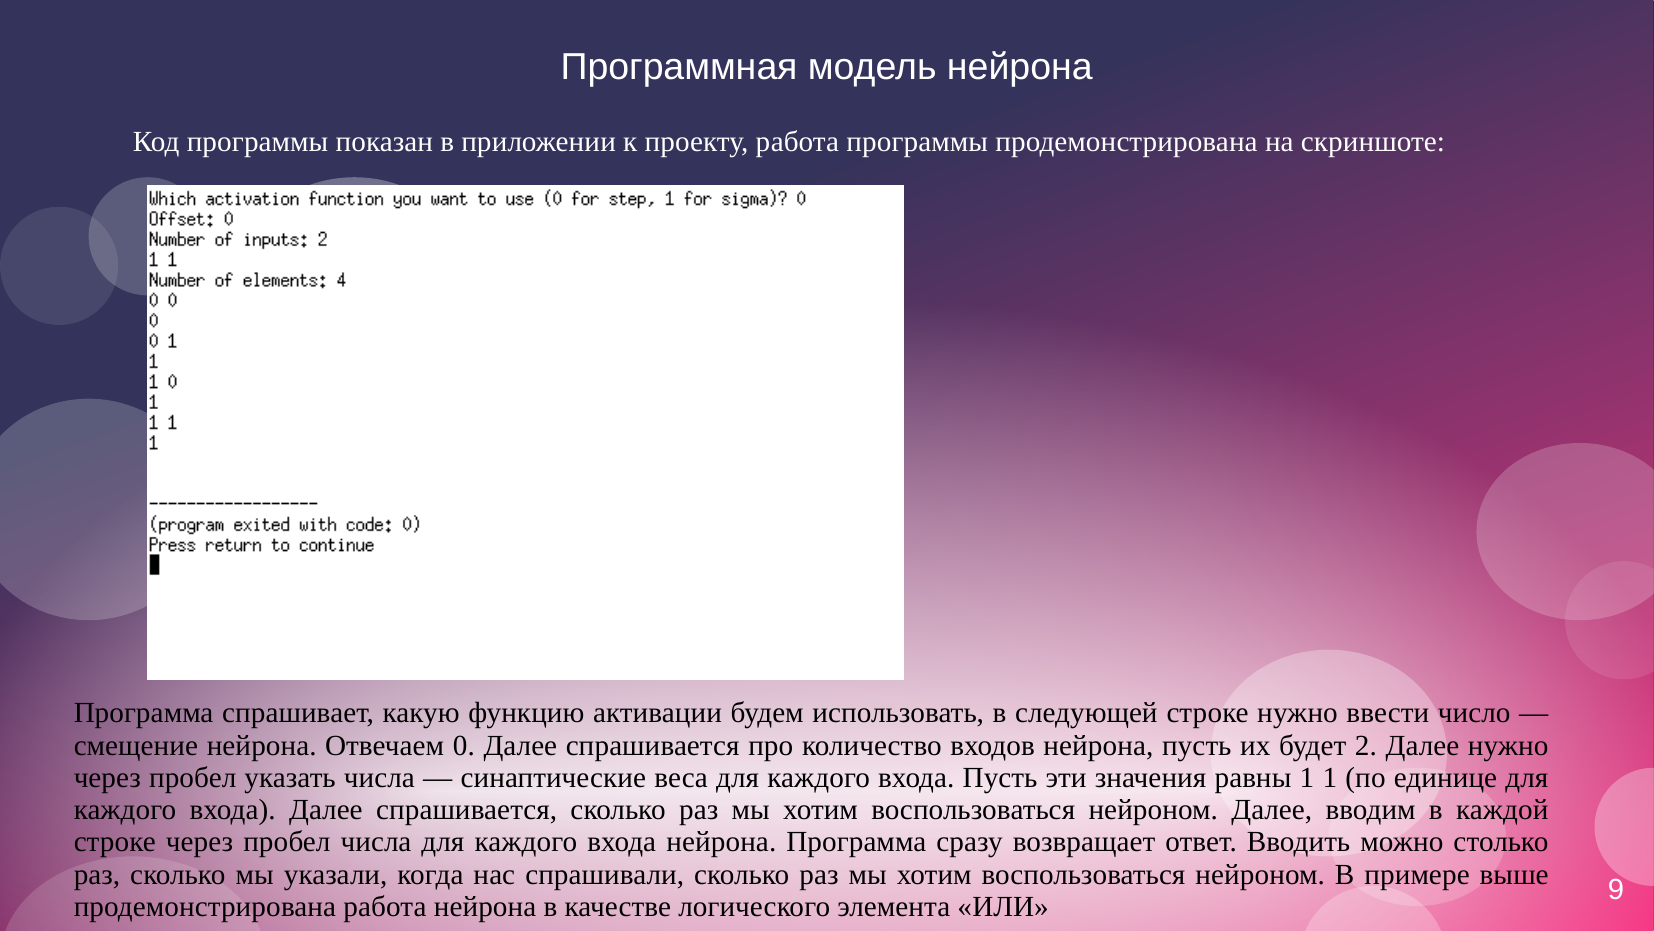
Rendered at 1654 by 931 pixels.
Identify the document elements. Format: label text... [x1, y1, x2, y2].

title Программная модель нейрона [88, 29, 1565, 104]
text_box Код программы показан в приложении к проекту, работа программы продемонстрирована на скриншоте: [118, 118, 1625, 166]
picture [147, 185, 904, 680]
text_box Программа спрашивает, какую функцию активации будем использовать, в следующей строке нужно ввести число — смещение нейрона. Отвечаем 0. Далее спрашивается про количество входов нейрона, пусть их будет 2. Далее нужно через пробел указать числа — синаптические веса для каждого входа. Пусть эти значения равны 1 1 (по единице для каждого входа). Далее спрашивается, сколько раз мы хотим воспользоваться нейроном. Далее, вводим в каждой строке через пробел числа для каждого входа нейрона. Программа сразу возвращает ответ. Вводить можно столько раз, сколько мы указали, когда нас спрашивали, сколько раз мы хотим воспользоваться нейроном. В примере выше продемонстрирована работа нейрона в качестве логического элемента «ИЛИ» [59, 689, 1565, 931]
